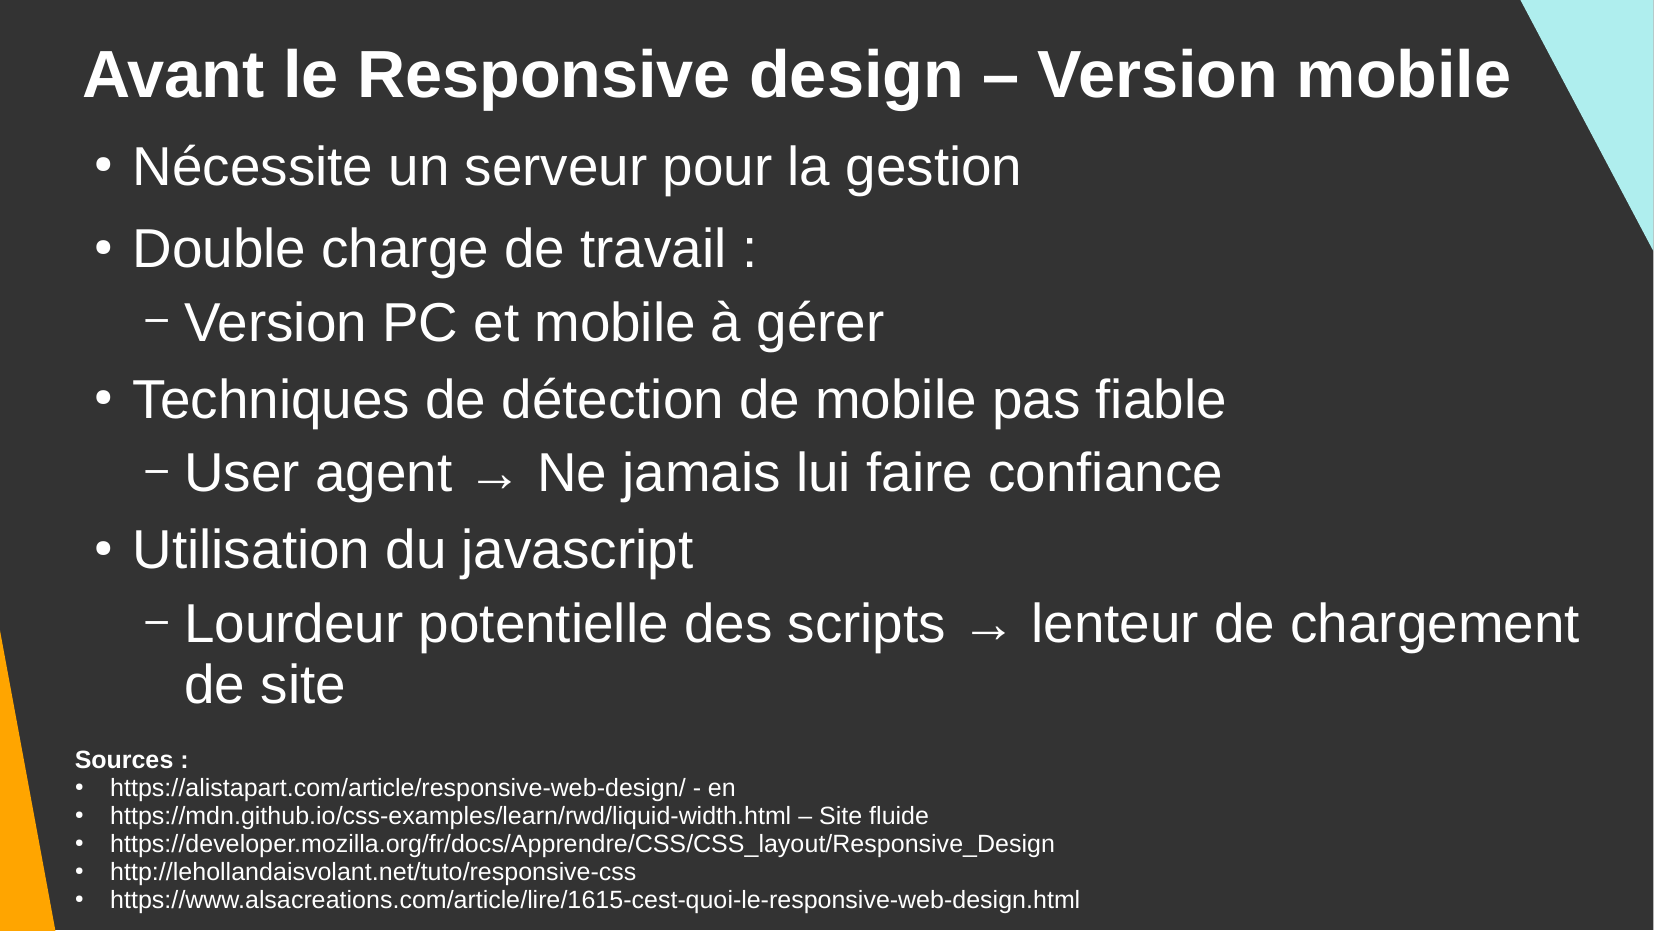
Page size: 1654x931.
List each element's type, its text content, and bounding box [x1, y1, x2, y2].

text_box Sources : https://alistapart.com/article/responsive-web-design/ - en https://mdn.github.io/css-examples/learn/rwd/liquid-width.html – Site fluide https://developer.mozilla.org/fr/docs/Apprendre/CSS/CSS_layout/Responsive_Design http://lehollandaisvolant.net/tuto/responsive-css https://www.alsacreations.com/article/lire/1615-cest-quoi-le-responsive-web-design.html [60, 738, 1546, 922]
text_box [0, 630, 56, 931]
list Nécessite un serveur pour la gestion Double charge de travail : Version PC et mobile à gérer Techniques de détection de mobile pas fiable User agent → Ne jamais lui faire confiance Utilisation du javascript Lourdeur potentielle des scripts → lenteur de chargement de site [80, 135, 1605, 721]
text_box [1520, 0, 1654, 253]
title Avant le Responsive design – Version mobile [82, 37, 1571, 114]
